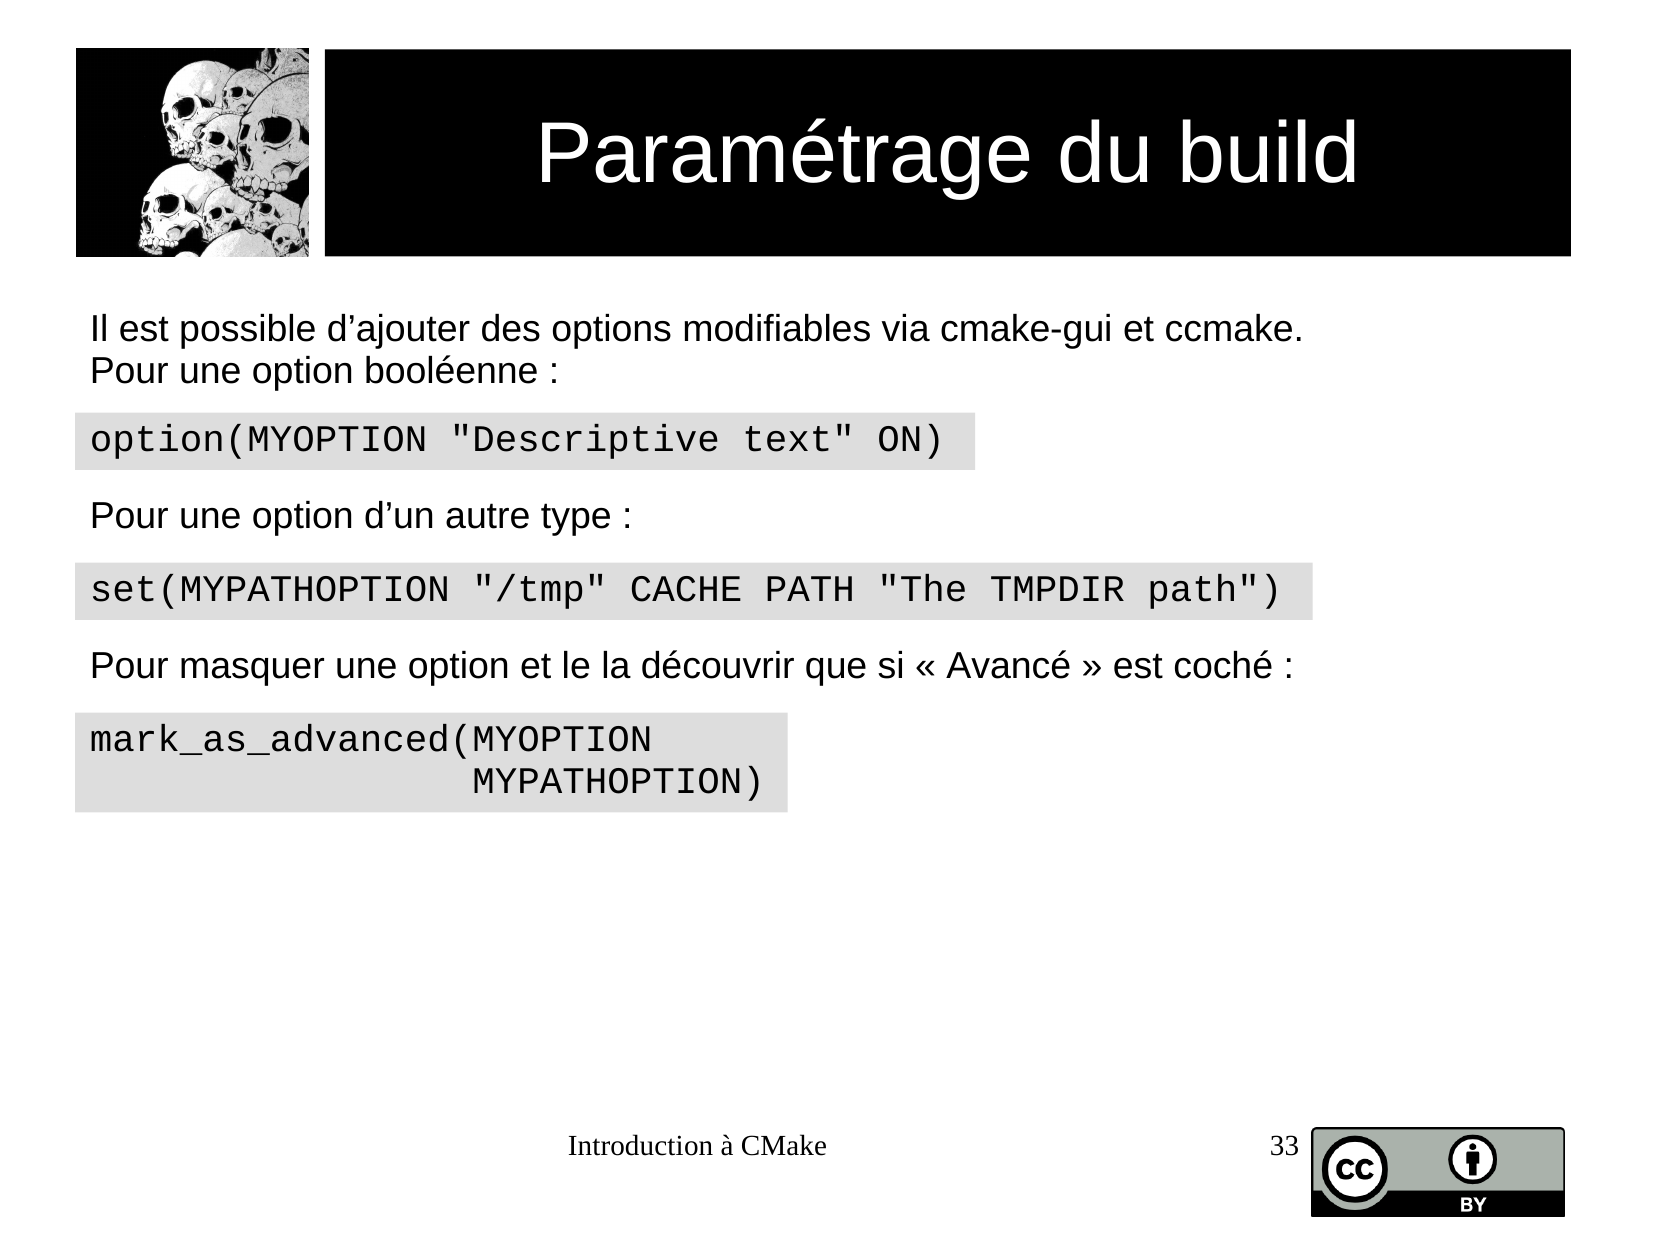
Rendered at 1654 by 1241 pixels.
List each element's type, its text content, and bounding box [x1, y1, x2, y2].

title Paramétrage du build [324, 49, 1571, 257]
text_box set(MYPATHOPTION "/tmp" CACHE PATH "The TMPDIR path") [75, 562, 1313, 620]
text_box Pour masquer une option et le la découvrir que si « Avancé » est coché : [75, 637, 1313, 713]
text_box Il est possible d’ajouter des options modifiables via cmake-gui et ccmake. Pour une option booléenne : [75, 300, 1351, 399]
text_box mark_as_advanced(MYOPTION MYPATHOPTION) [75, 712, 788, 813]
picture [76, 48, 309, 257]
text_box option(MYOPTION "Descriptive text" ON) [75, 412, 976, 470]
text_box Pour une option d’un autre type : [75, 487, 938, 545]
picture [1311, 1127, 1565, 1217]
